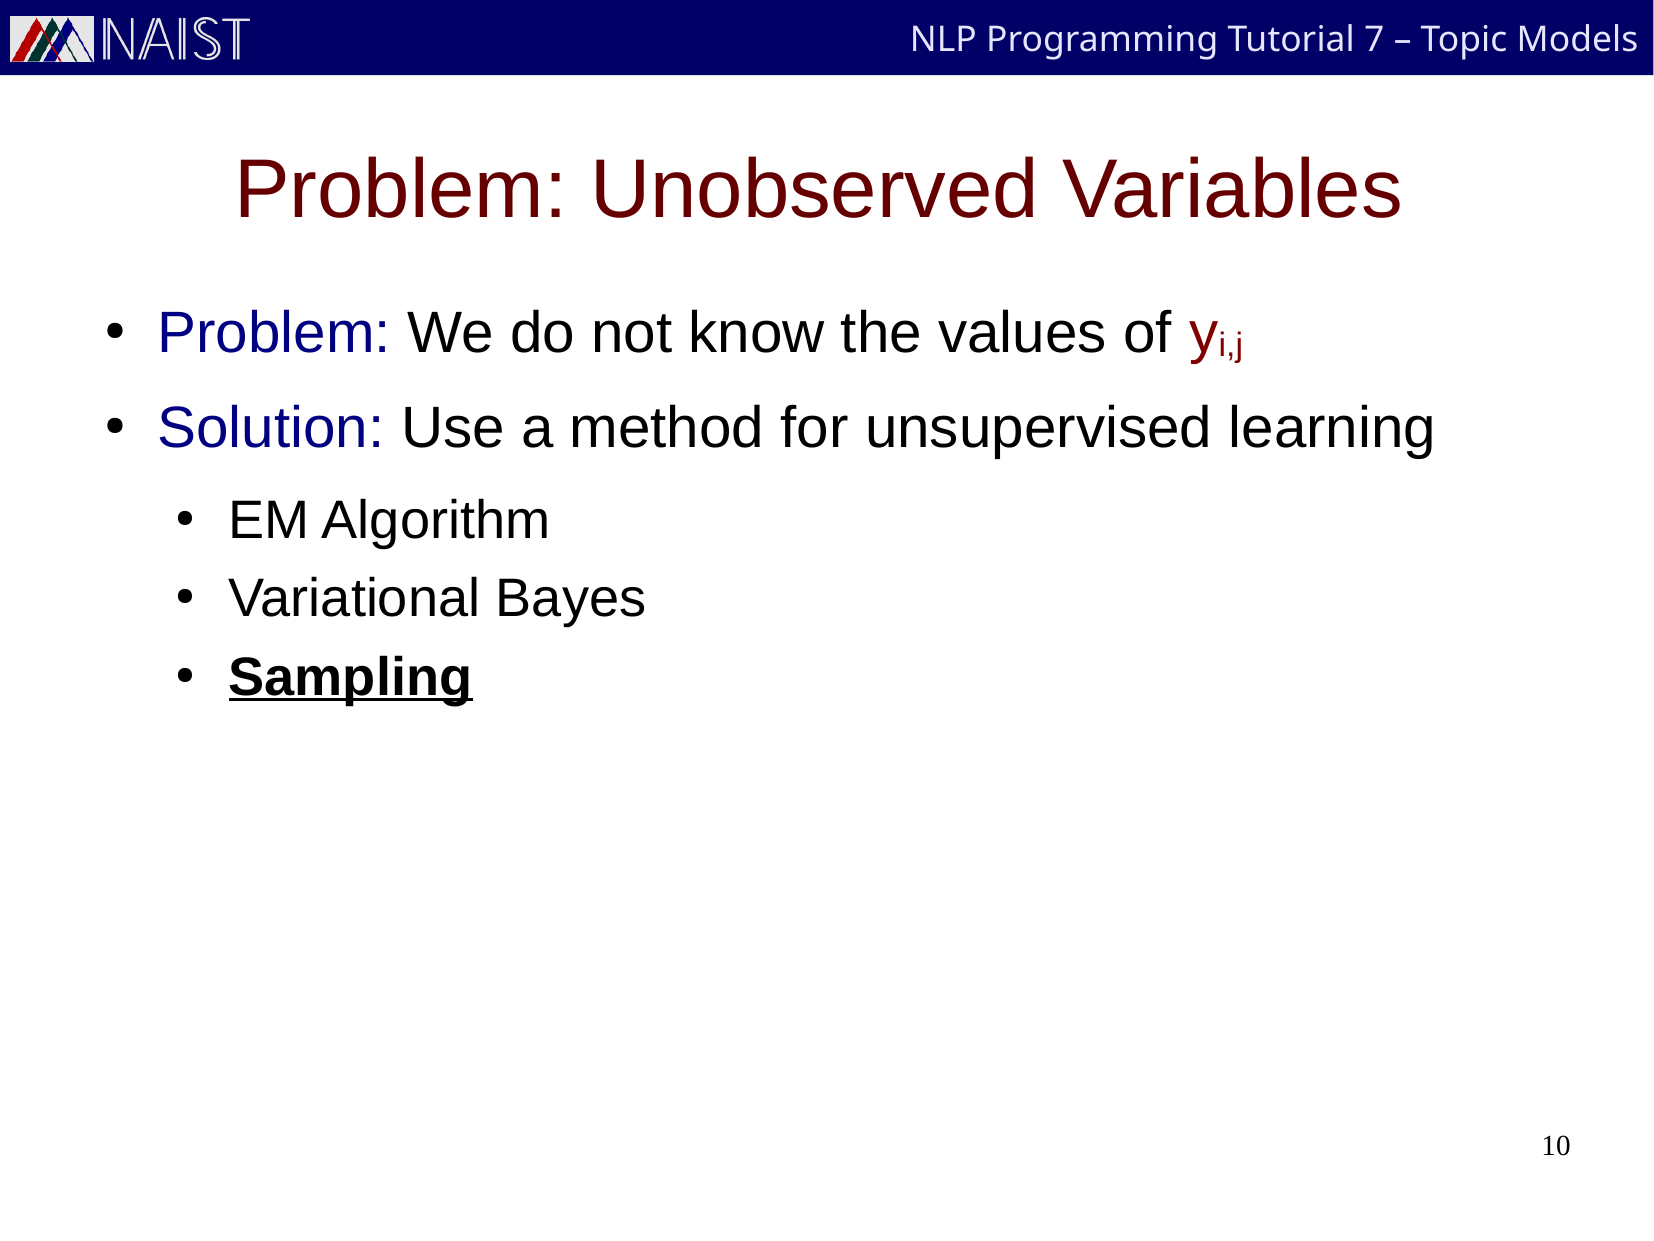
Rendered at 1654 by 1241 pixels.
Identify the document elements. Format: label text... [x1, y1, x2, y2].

picture [102, 17, 251, 60]
list Problem: We do not know the values of yi,j Solution: Use a method for unsupervised learning EM Algorithm Variational Bayes Sampling [86, 300, 1576, 1119]
picture [10, 16, 94, 62]
title Problem: Unobserved Variables [75, 92, 1564, 285]
